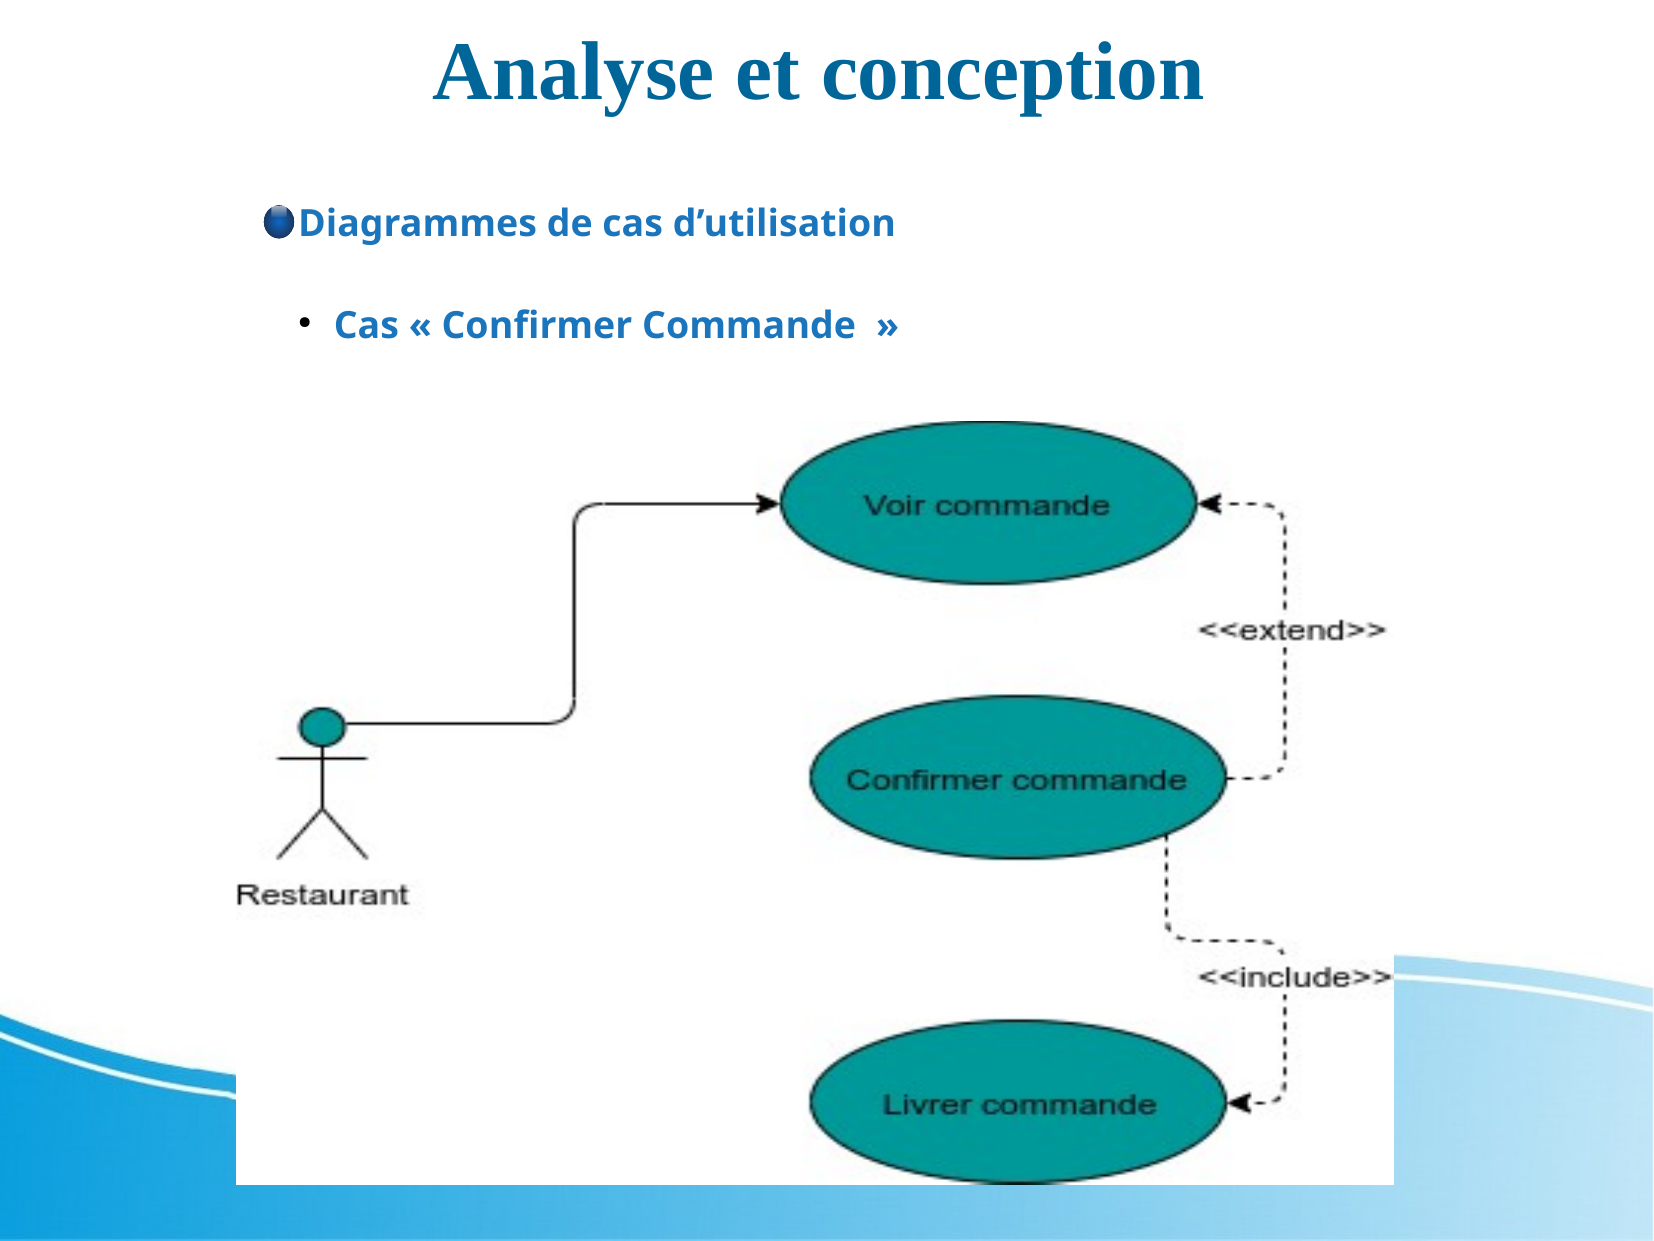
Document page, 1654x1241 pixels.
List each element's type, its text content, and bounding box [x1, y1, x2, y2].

text_box Diagrammes de cas d’utilisation Cas « Confirmer Commande » [248, 188, 1170, 363]
title Analyse et conception [75, 0, 1564, 142]
picture [0, 421, 1654, 1241]
